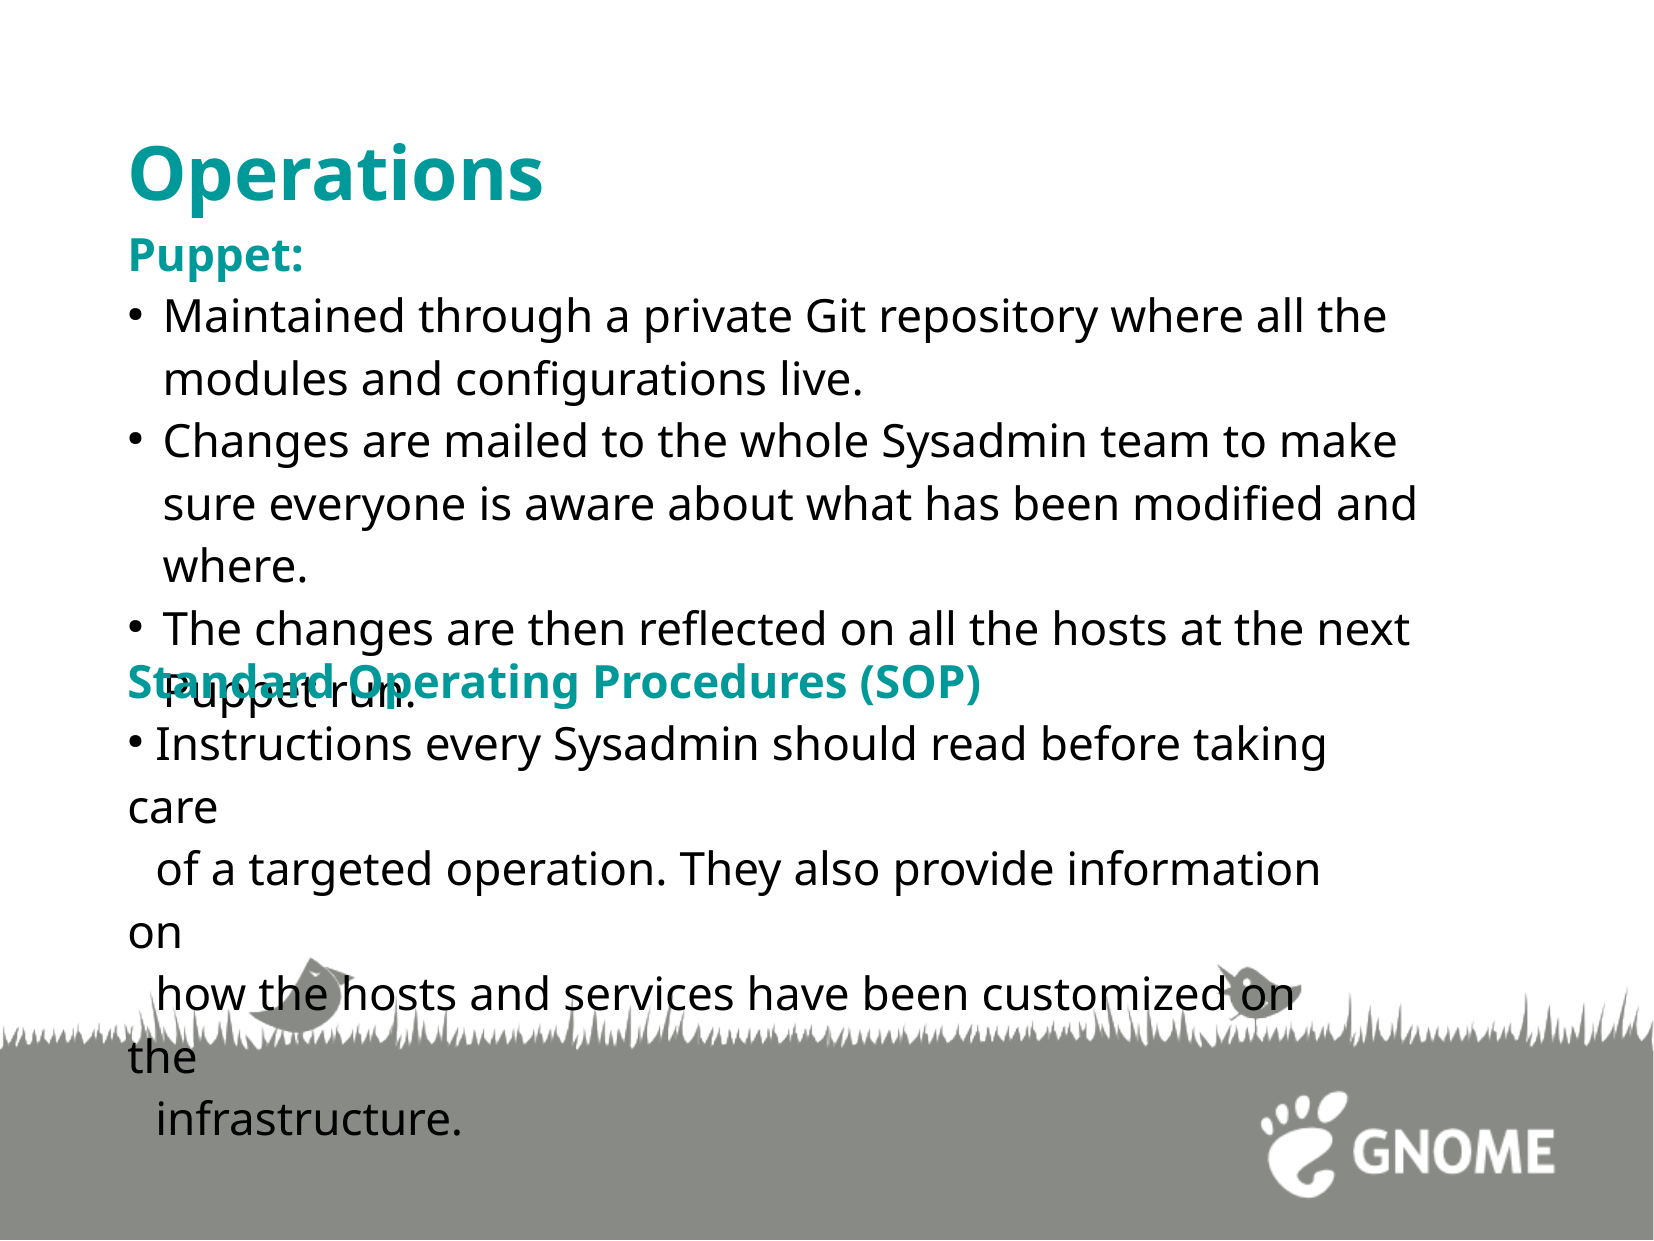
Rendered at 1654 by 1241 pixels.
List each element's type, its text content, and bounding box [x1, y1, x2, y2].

text_box [112, 219, 1276, 276]
text_box Maintained through a private Git repository where all the modules and configurations live. Changes are mailed to the whole Sysadmin team to make sure everyone is aware about what has been modified and where. The changes are then reflected on all the hosts at the next Puppet run. [112, 276, 1463, 662]
text_box Operations Puppet: [112, 112, 1276, 219]
text_box Standard Operating Procedures (SOP) Instructions every Sysadmin should read before taking care of a targeted operation. They also provide information on how the hosts and services have been customized on the infrastructure. [112, 641, 1388, 966]
picture [0, 0, 1654, 1241]
